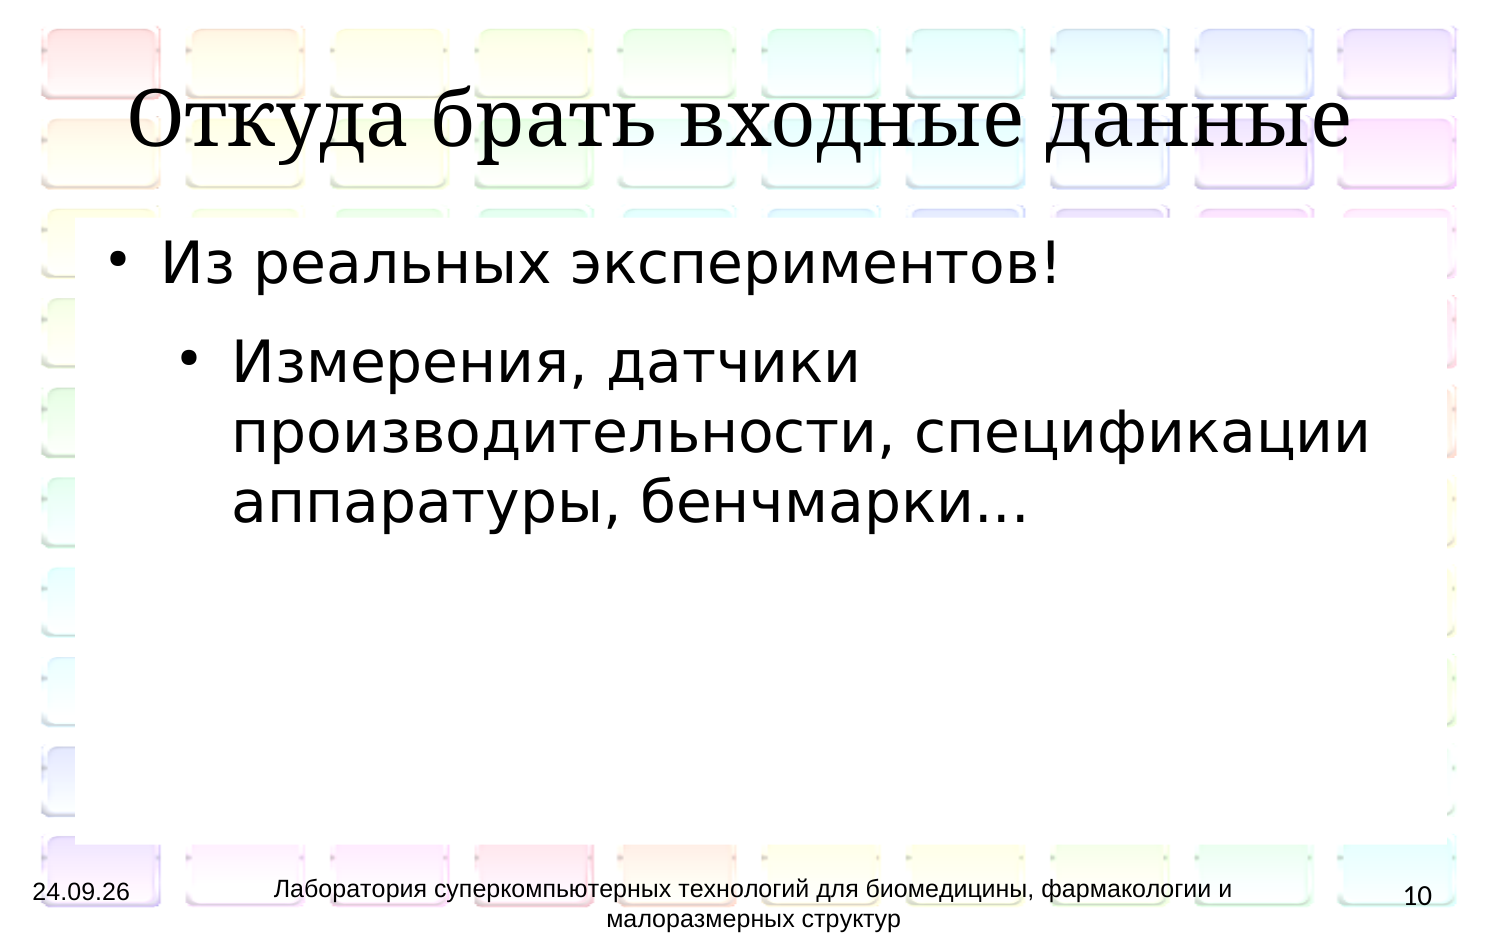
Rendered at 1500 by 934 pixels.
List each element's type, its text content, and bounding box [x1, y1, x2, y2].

title Откуда брать входные данные [75, 37, 1426, 193]
text_box <number> [1387, 868, 1473, 918]
text_box Лаборатория суперкомпьютерных технологий для биомедицины, фармакологии и малоразмерных структур [171, 864, 1338, 915]
text_box 25.11.12 [17, 868, 184, 918]
list Из реальных экспериментов! Измерения, датчики производительности, спецификации аппаратуры, бенчмарки... [75, 217, 1447, 845]
picture [0, 0, 1500, 934]
